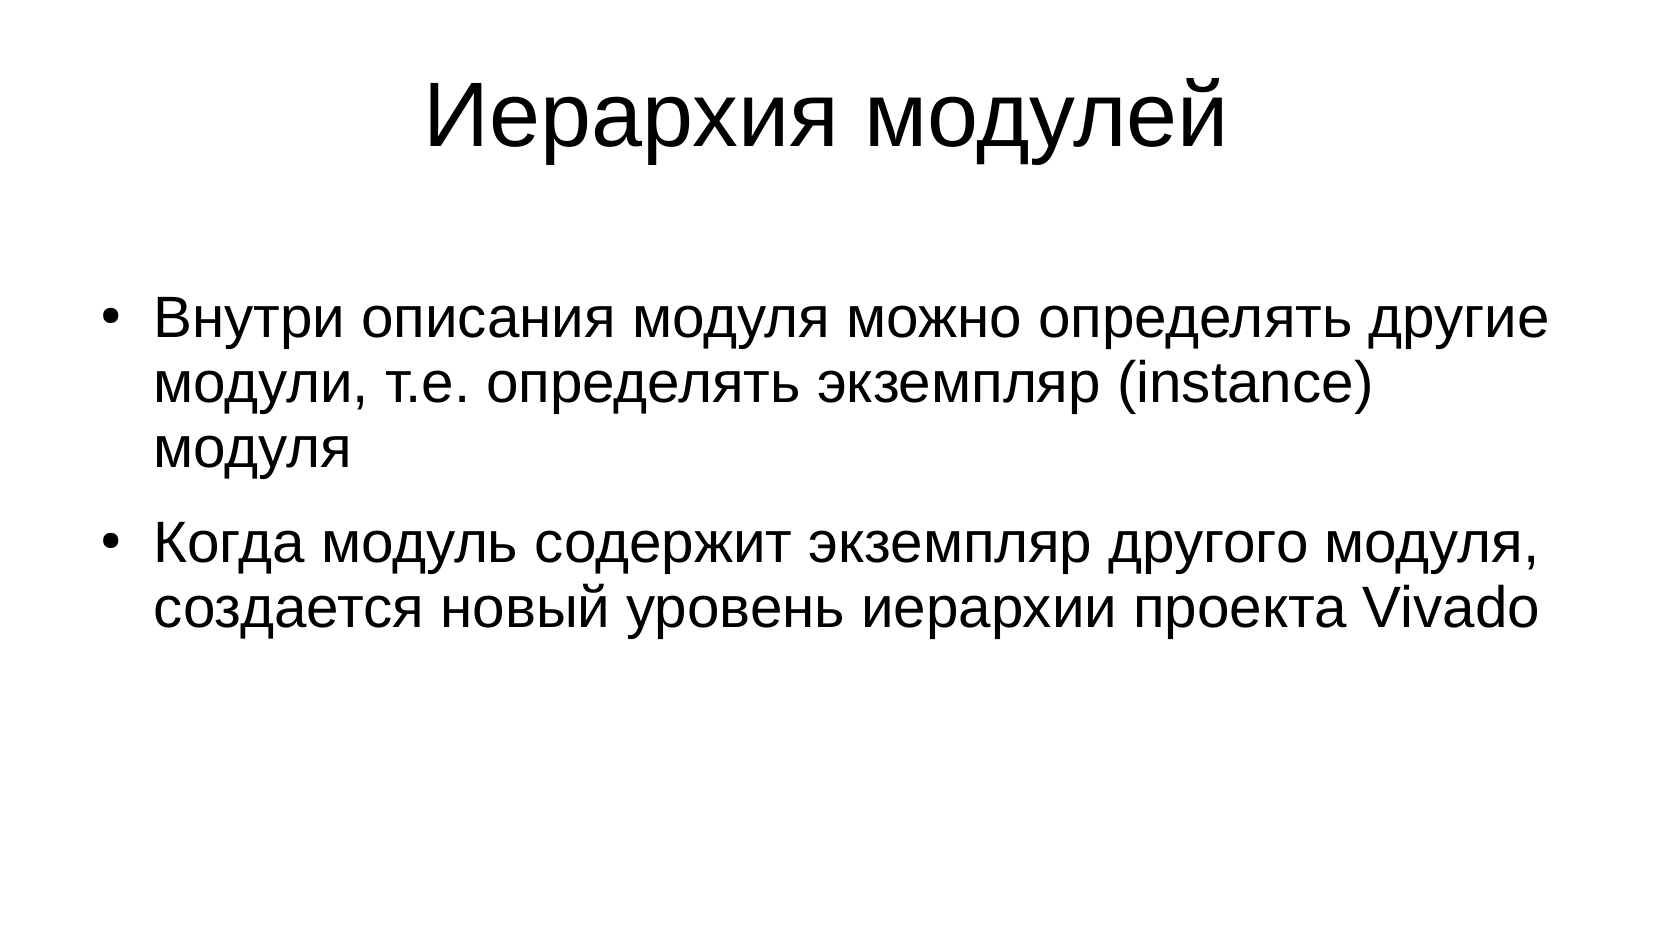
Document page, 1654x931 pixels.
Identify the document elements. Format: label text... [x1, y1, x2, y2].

title Иерархия модулей [82, 37, 1571, 193]
list Внутри описания модуля можно определять другие модули, т.е. определять экземпляр (instance) модуля Когда модуль содержит экземпляр другого модуля, создается новый уровень иерархии проекта Vivado [82, 285, 1571, 758]
